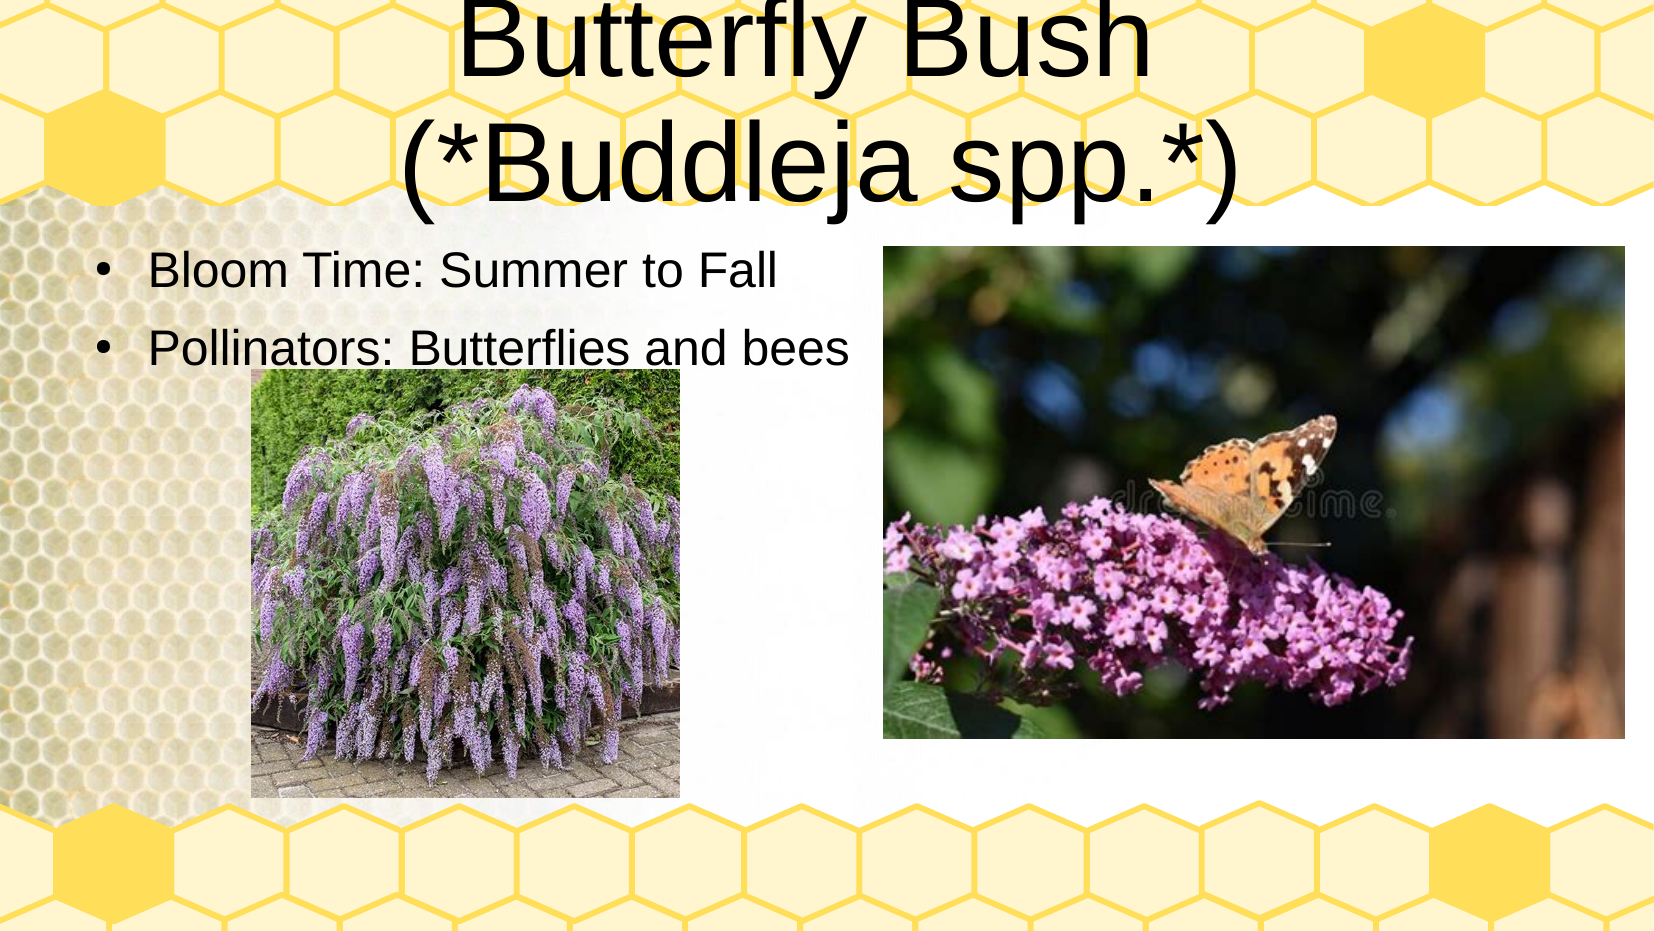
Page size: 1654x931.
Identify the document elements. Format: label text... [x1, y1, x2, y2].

list Bloom Time: Summer to Fall Pollinators: Butterflies and bees [76, 242, 1565, 384]
picture [0, 186, 1654, 827]
title Butterfly Bush (*Buddleja spp.*) [76, 0, 1565, 226]
